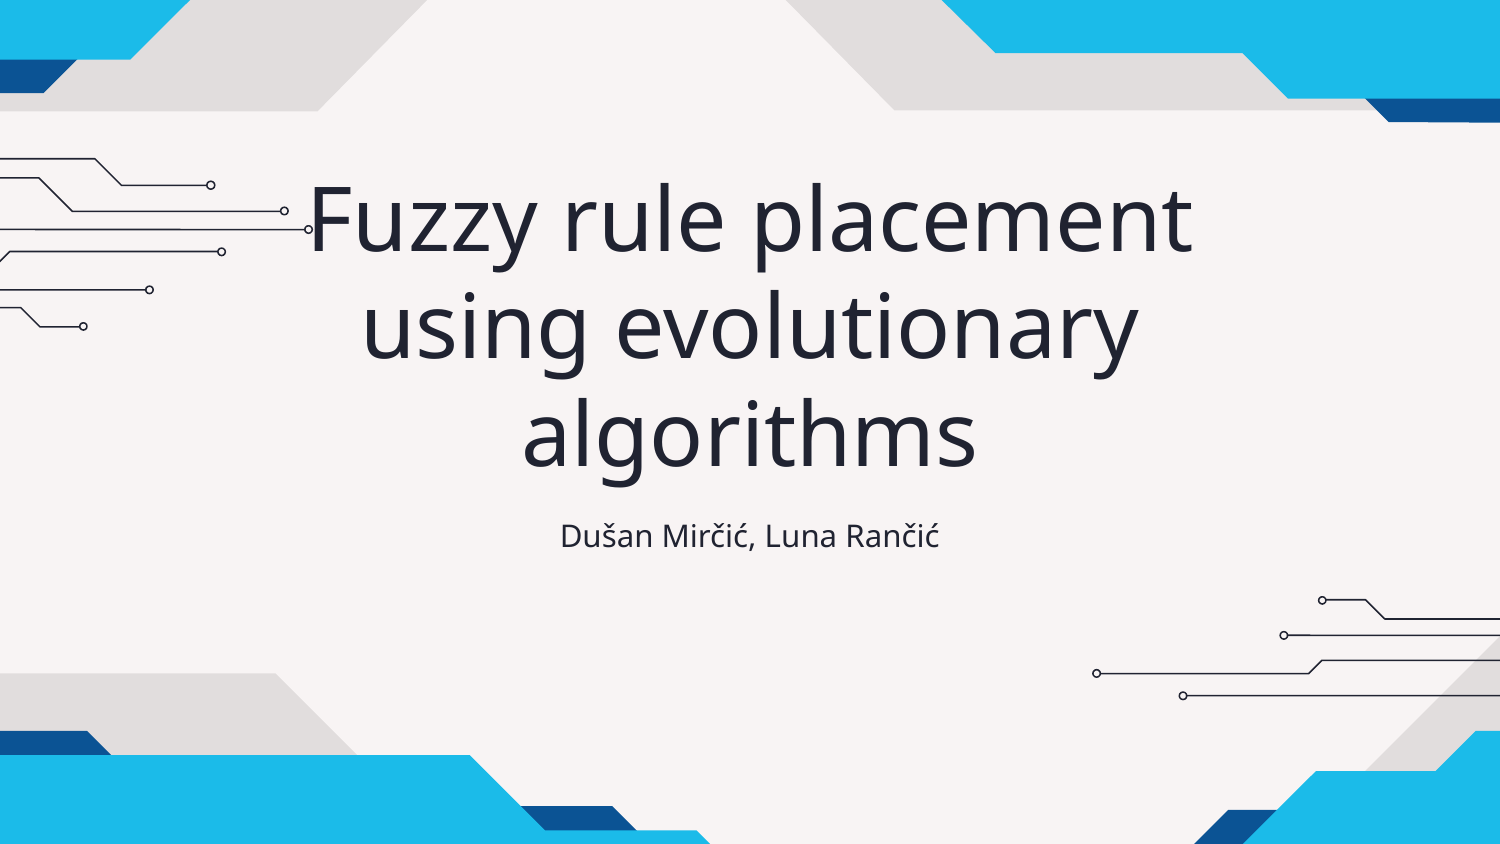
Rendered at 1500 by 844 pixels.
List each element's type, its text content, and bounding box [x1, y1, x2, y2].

title Fuzzy rule placement using evolutionary algorithms [228, 234, 1272, 500]
subtitle Dušan Mirčić, Luna Rančić [228, 501, 1272, 566]
